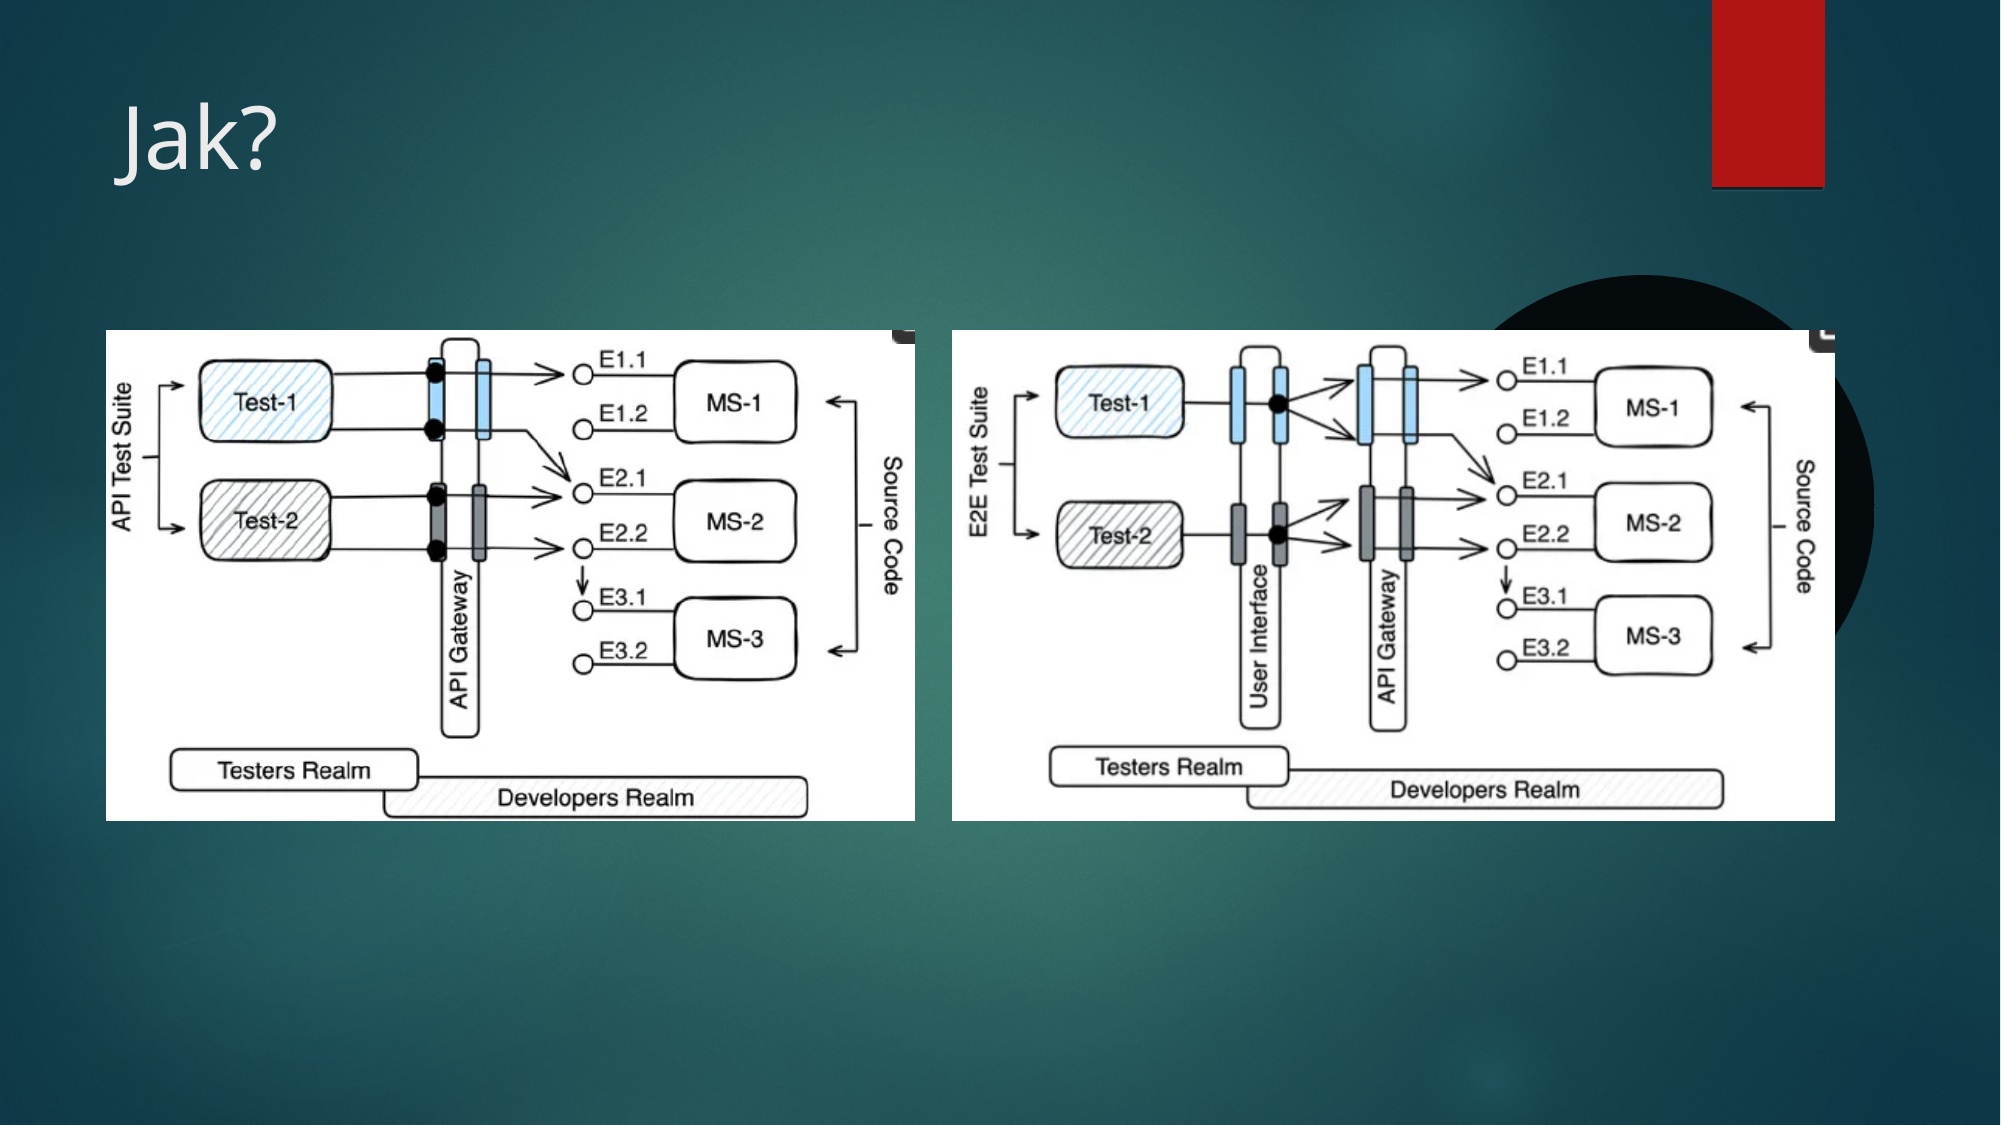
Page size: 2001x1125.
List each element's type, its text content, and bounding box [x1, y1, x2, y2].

title Jak? [106, 74, 1649, 305]
picture [952, 330, 1835, 821]
picture [106, 330, 915, 821]
